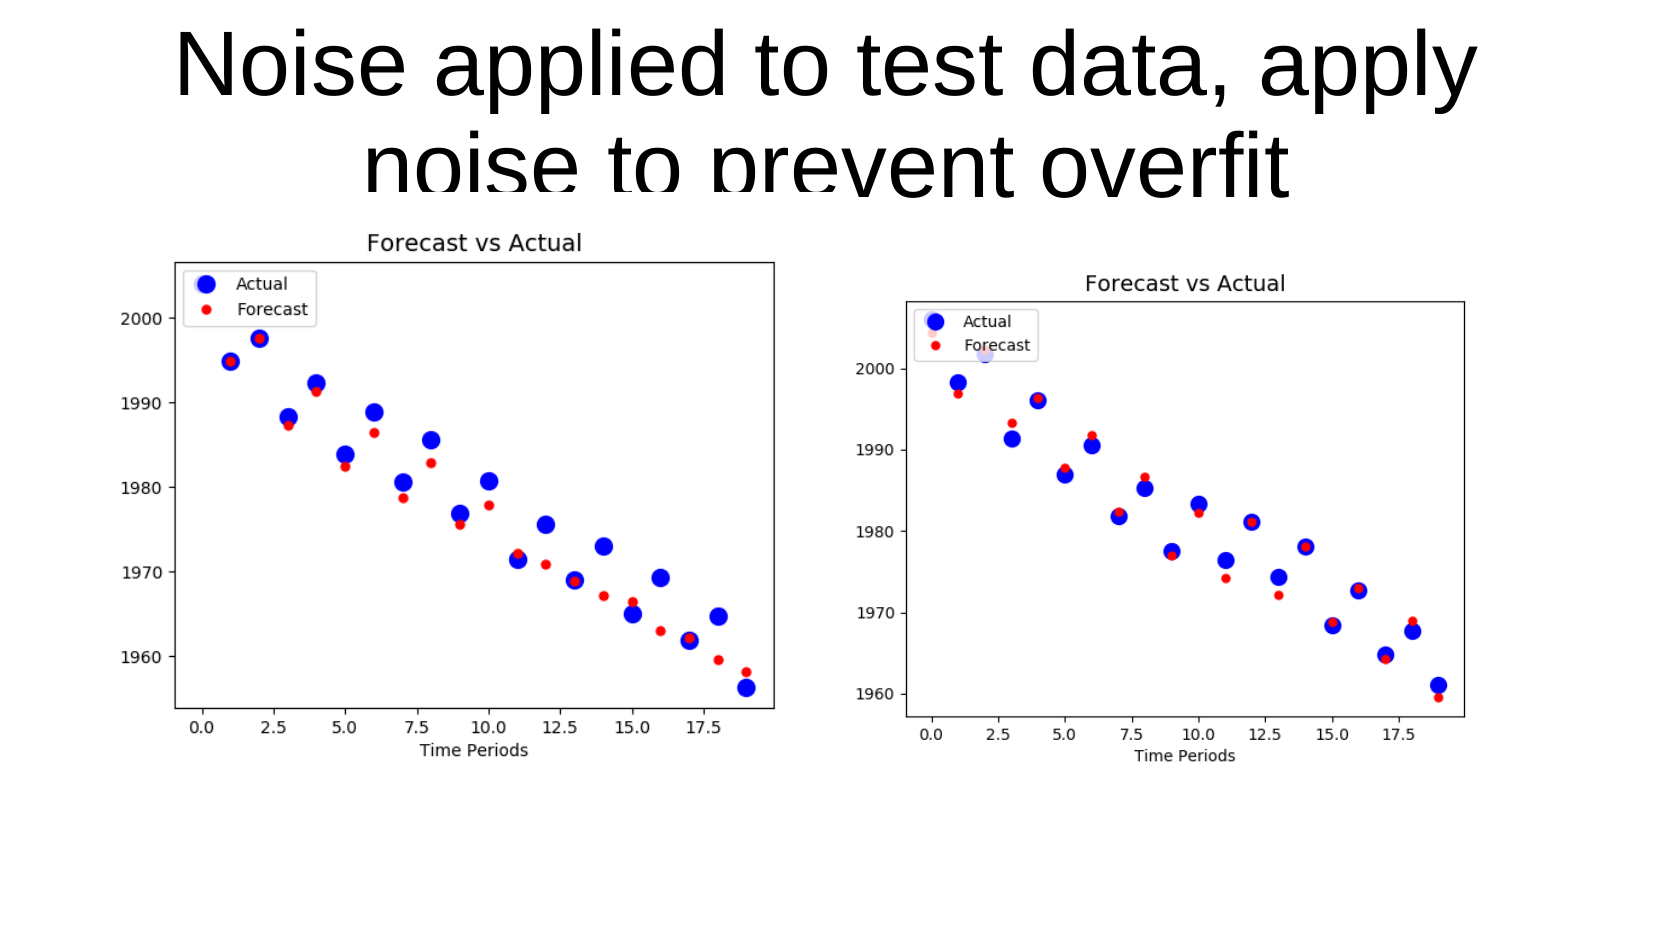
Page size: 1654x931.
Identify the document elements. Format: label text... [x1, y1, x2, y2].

title Noise applied to test data, apply noise to prevent overfit [82, 12, 1571, 218]
picture [78, 192, 1536, 776]
